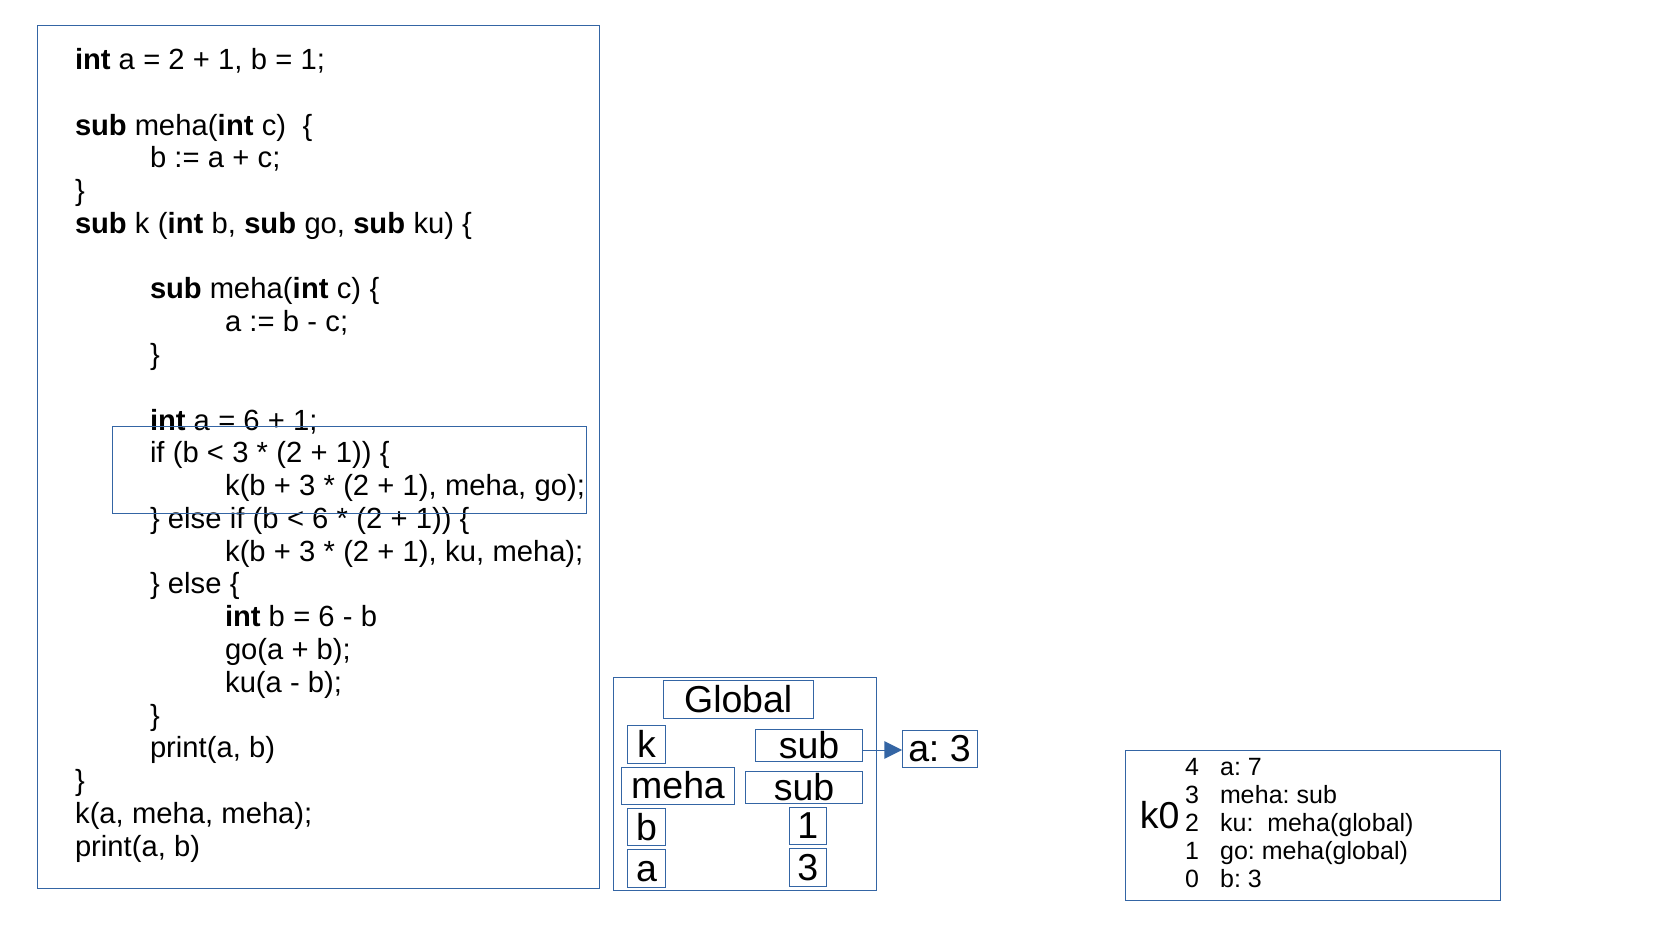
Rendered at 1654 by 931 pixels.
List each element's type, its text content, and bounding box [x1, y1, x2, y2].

text_box k [627, 725, 666, 764]
text_box 3 [789, 848, 827, 887]
text_box b [627, 808, 666, 846]
text_box Global [663, 680, 814, 719]
text_box meha [621, 767, 735, 805]
text_box a [627, 849, 666, 888]
text_box sub [745, 771, 863, 804]
text_box a: 3 [902, 730, 978, 768]
subtitle int a = 2 + 1, b = 1; sub meha(int c) { b := a + c; } sub k (int b, sub go, sub ku) { sub meha(int c) { a := b - c; } int a = 6 + 1; if (b < 3 * (2 + 1)) { k(b + 3 * (2 + 1), meha, go); } else if (b < 6 * (2 + 1)) { k(b + 3 * (2 + 1), ku, meha); } else { int b = 6 - b go(a + b); ku(a - b); } print(a, b) } k(a, meha, meha); print(a, b) [75, 43, 638, 863]
text_box 4 a: 7 3 meha: sub 2 ku: meha(global) 1 go: meha(global) 0 b: 3 [1170, 745, 1429, 901]
text_box 1 [789, 807, 827, 845]
text_box k0 [1125, 787, 1170, 845]
text_box sub [755, 729, 863, 762]
